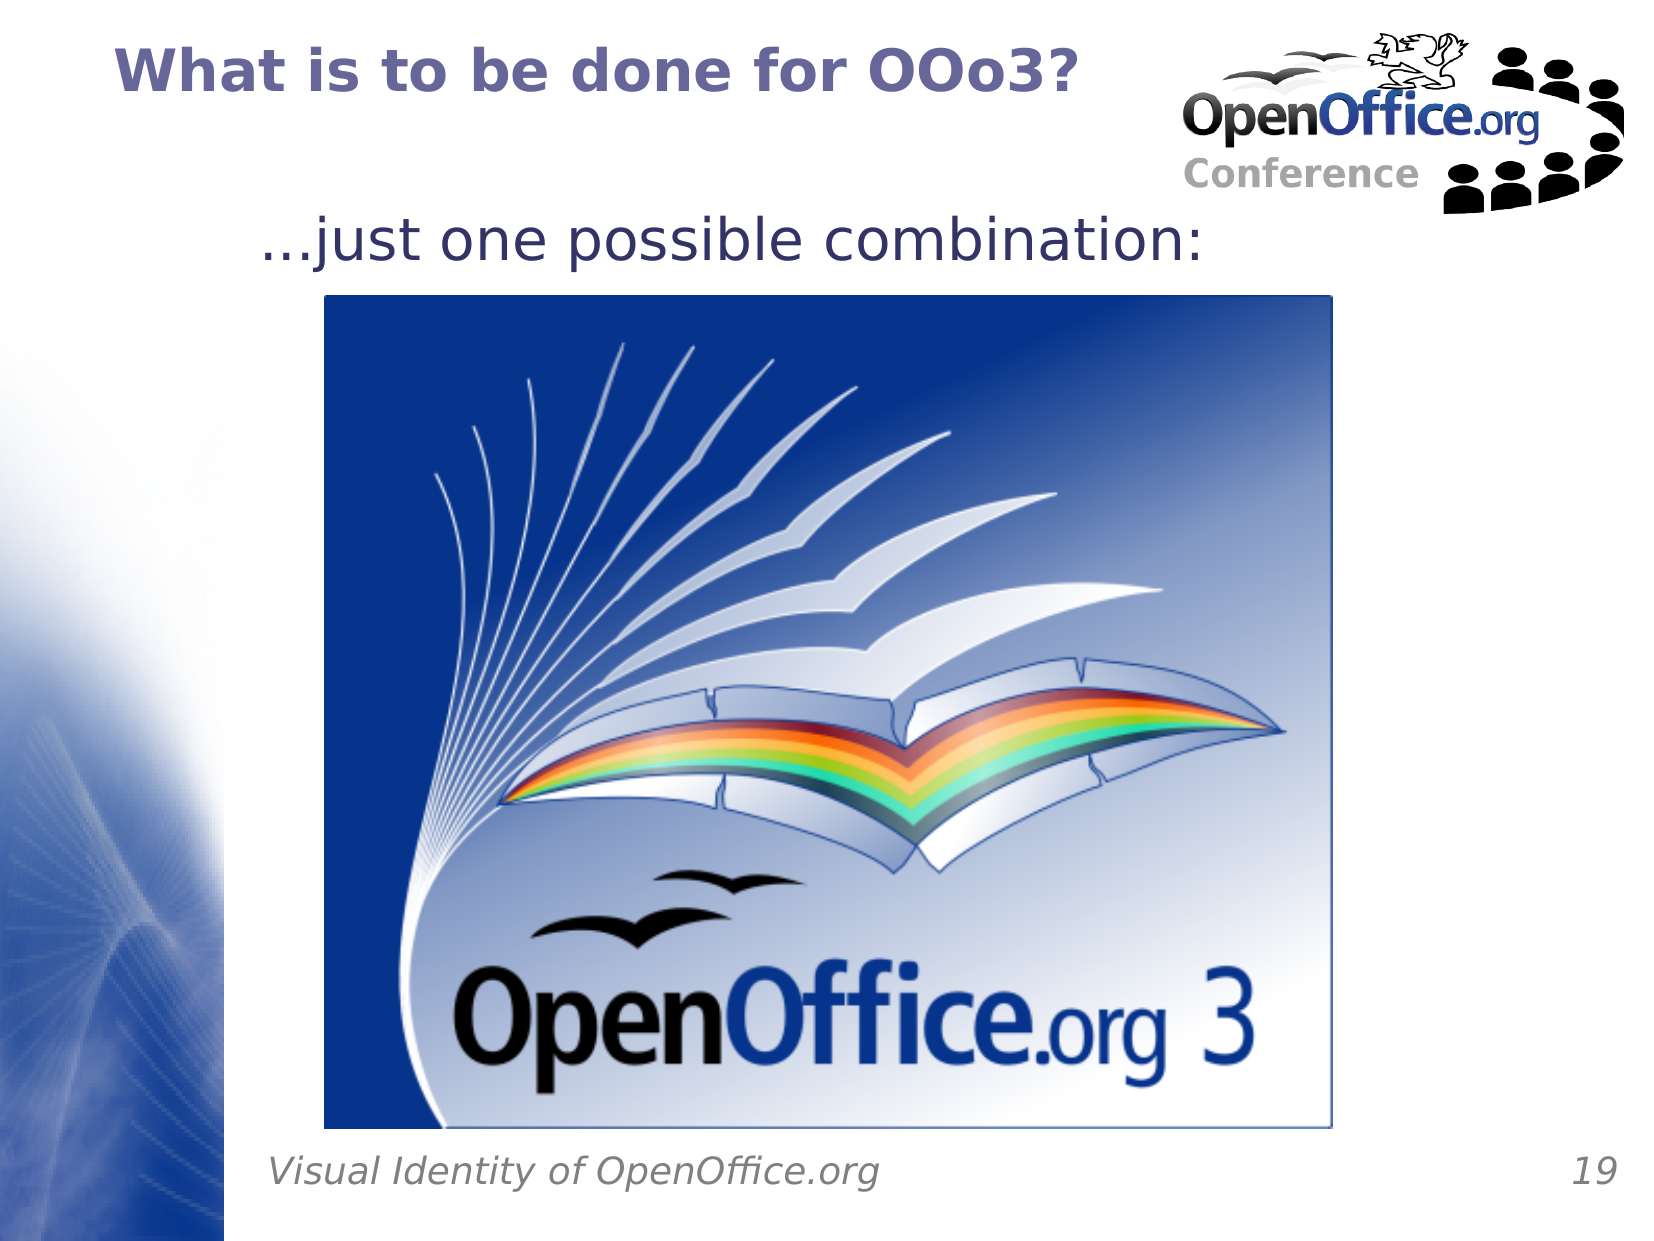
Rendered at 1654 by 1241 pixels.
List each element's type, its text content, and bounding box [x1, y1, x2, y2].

picture [324, 295, 1333, 1129]
list ...just one possible combination: [223, 206, 1619, 1133]
title What is to be done for OOo3? [24, 15, 1123, 129]
picture [1183, 33, 1624, 214]
picture [0, 0, 224, 1241]
